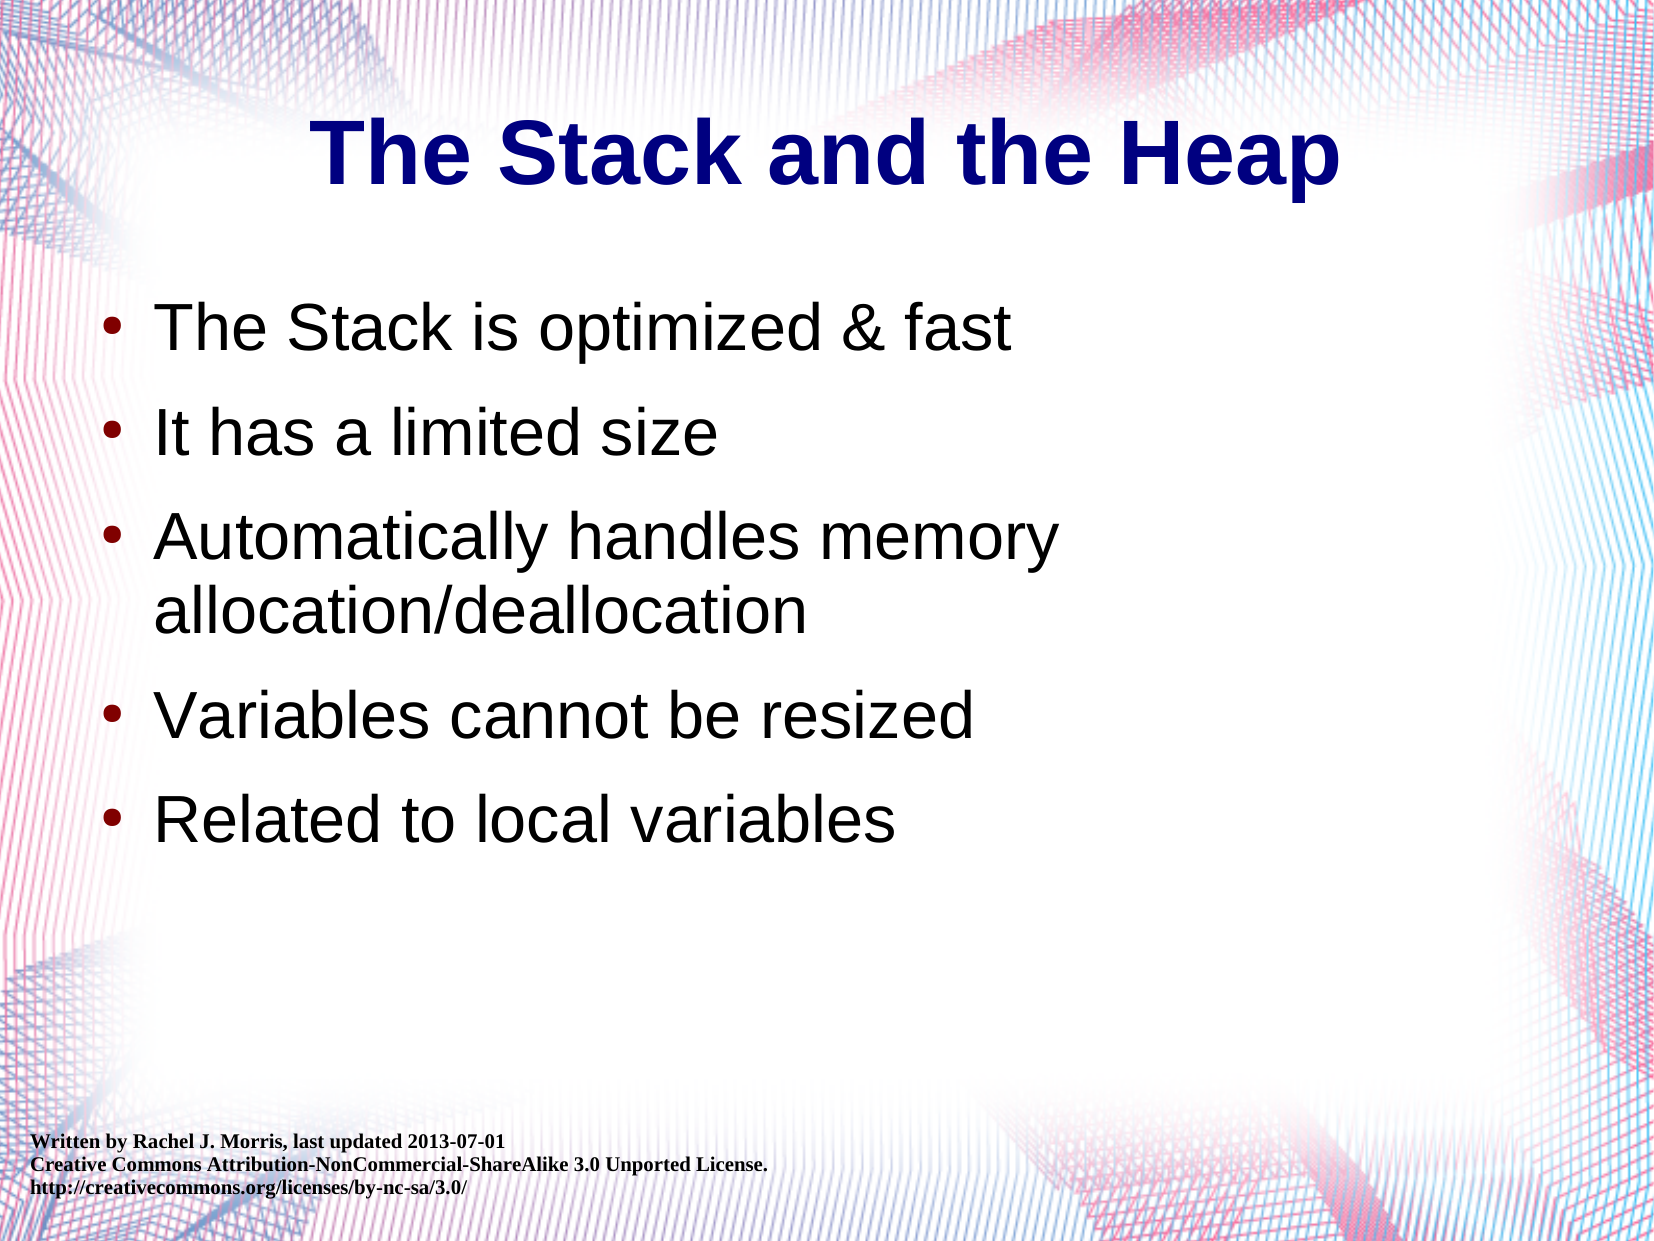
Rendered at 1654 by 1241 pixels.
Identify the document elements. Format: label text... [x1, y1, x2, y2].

picture [0, 0, 1654, 1241]
title The Stack and the Heap [82, 49, 1571, 257]
list The Stack is optimized & fast It has a limited size Automatically handles memory allocation/deallocation Variables cannot be resized Related to local variables [82, 290, 1571, 1010]
